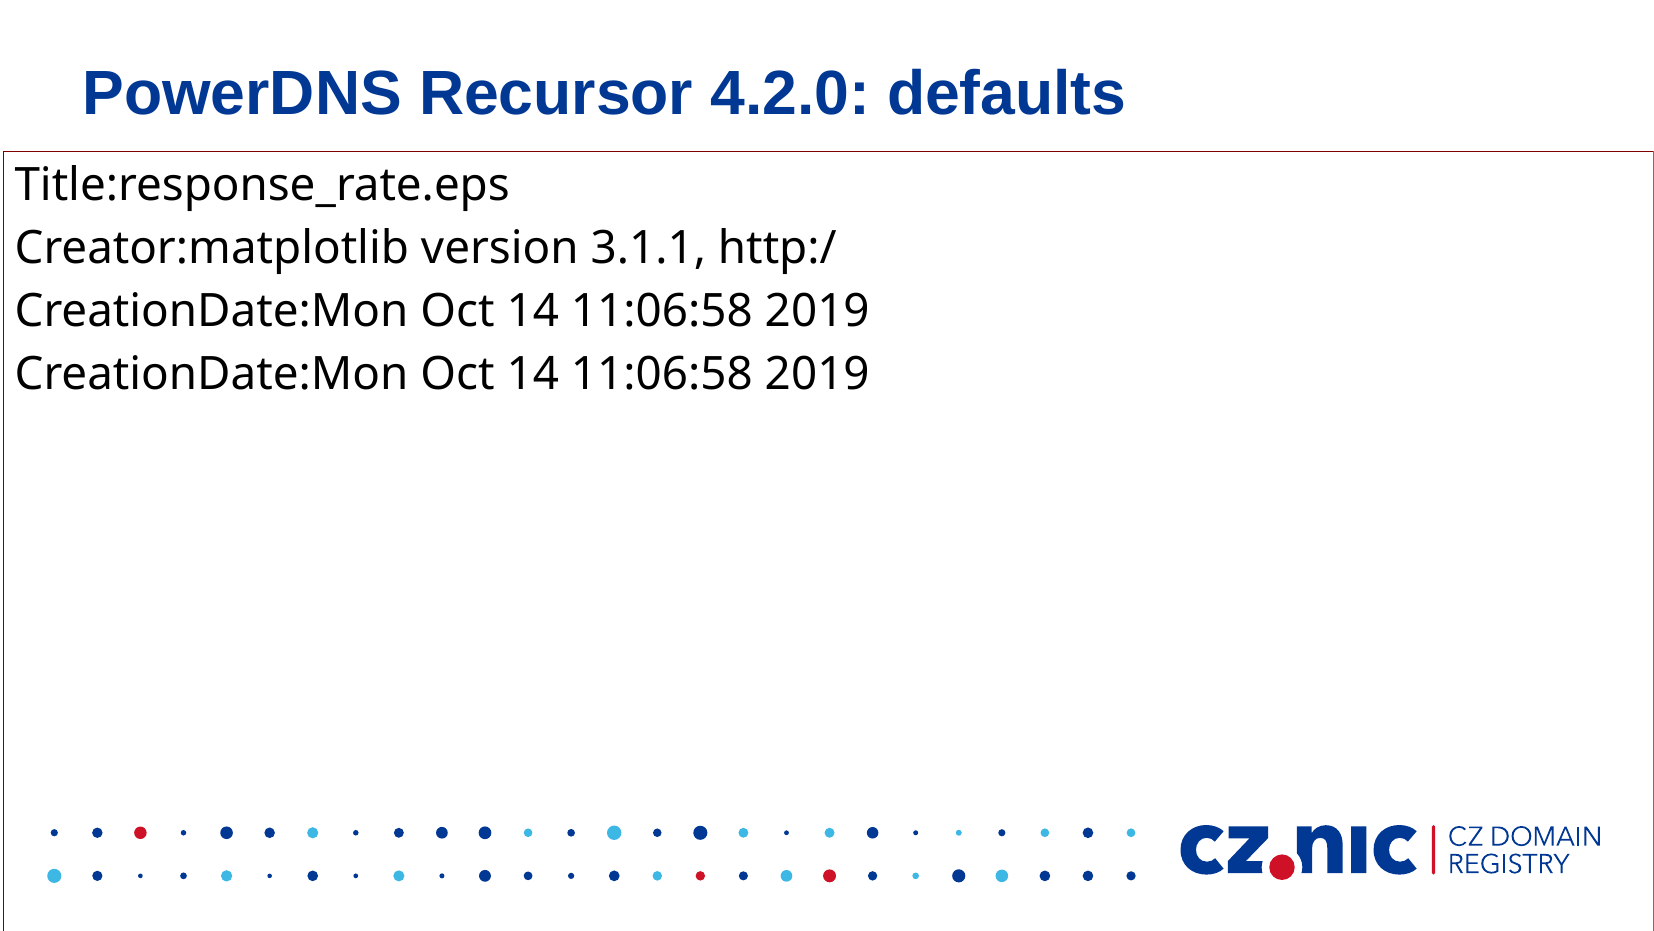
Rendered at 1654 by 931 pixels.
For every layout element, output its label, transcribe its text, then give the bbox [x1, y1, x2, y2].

title PowerDNS Recursor 4.2.0: defaults [82, 53, 1571, 133]
picture [0, 148, 1654, 931]
